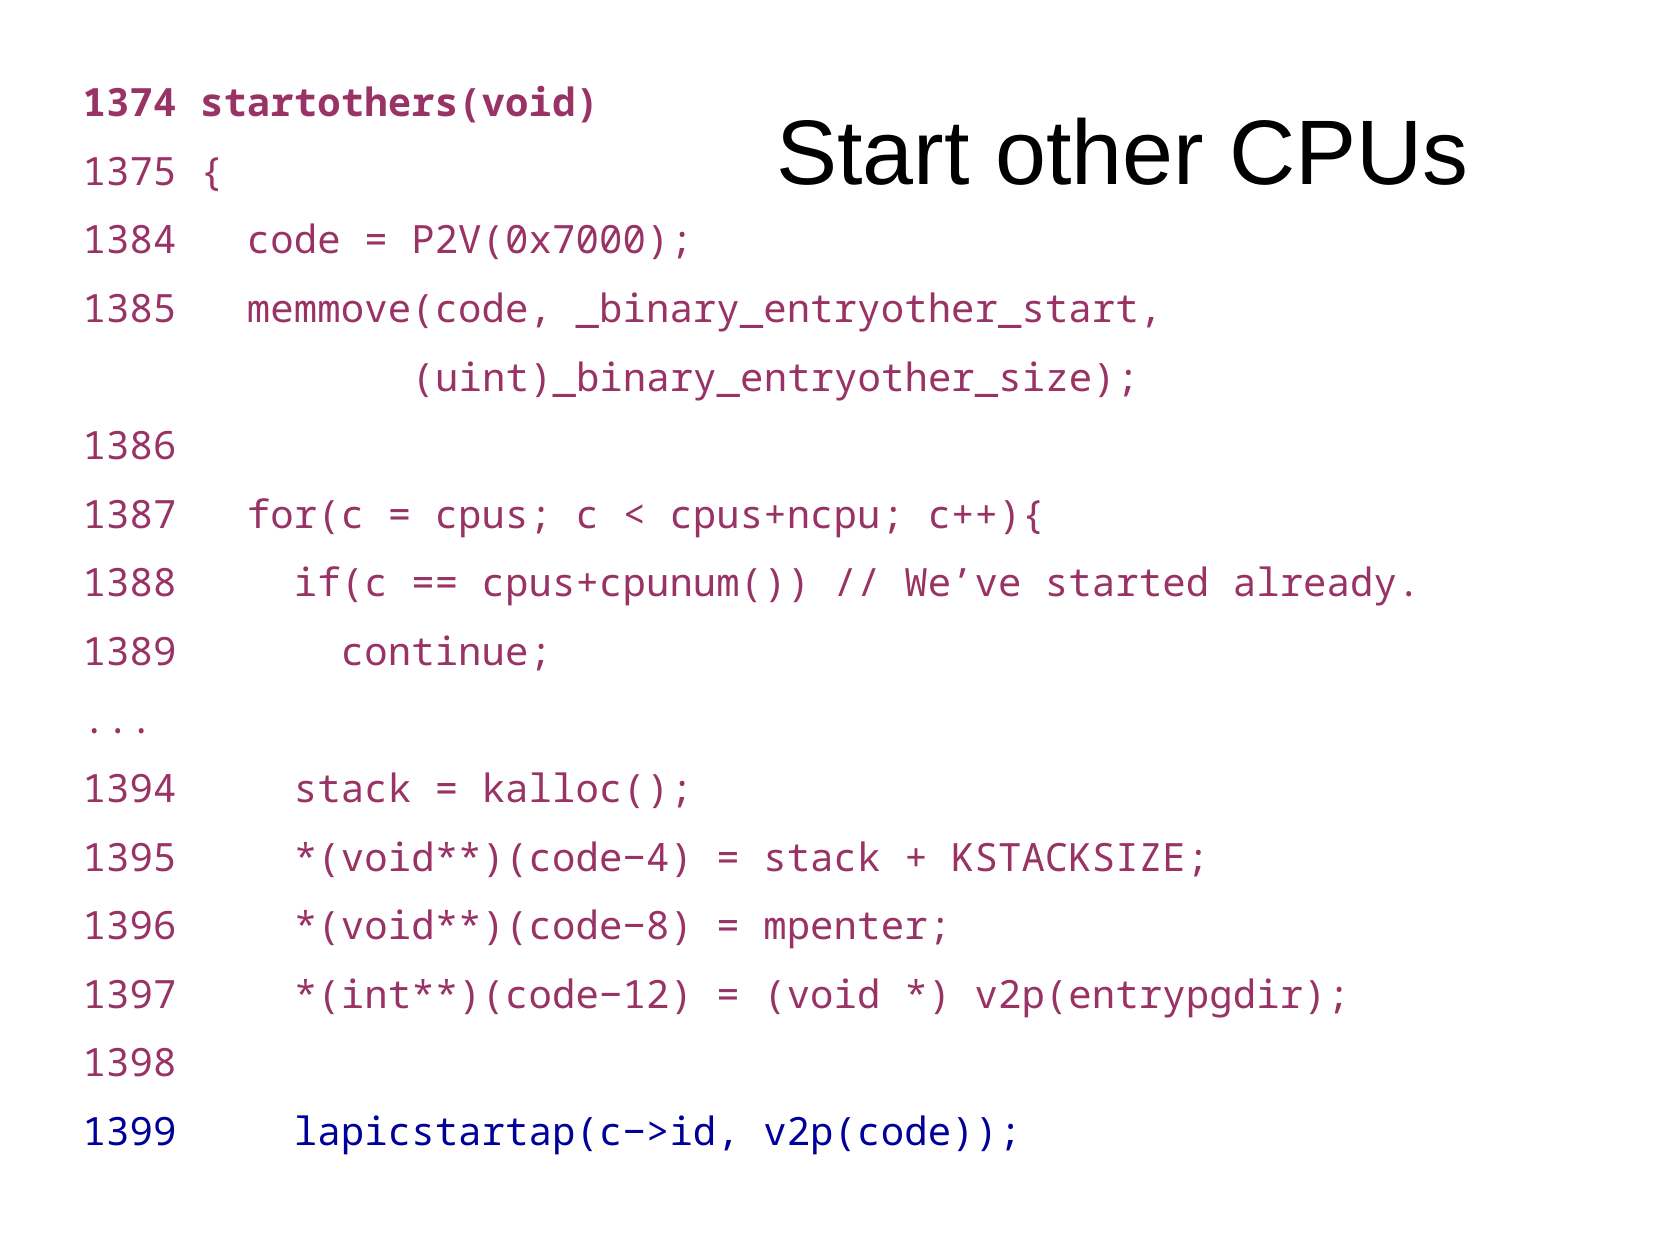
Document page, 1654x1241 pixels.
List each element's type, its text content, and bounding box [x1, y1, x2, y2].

list 1374 startothers(void) 1375 { 1384 code = P2V(0x7000); 1385 memmove(code, _binary_entryother_start, (uint)_binary_entryother_size); 1386 1387 for(c = cpus; c < cpus+ncpu; c++){ 1388 if(c == cpus+cpunum()) // We’ve started already. 1389 continue; ... 1394 stack = kalloc(); 1395 *(void**)(code−4) = stack + KSTACKSIZE; 1396 *(void**)(code−8) = mpenter; 1397 *(int**)(code−12) = (void *) v2p(entrypgdir); 1398 1399 lapicstartap(c−>id, v2p(code)); [82, 75, 1571, 1163]
title Start other CPUs [675, 49, 1571, 257]
